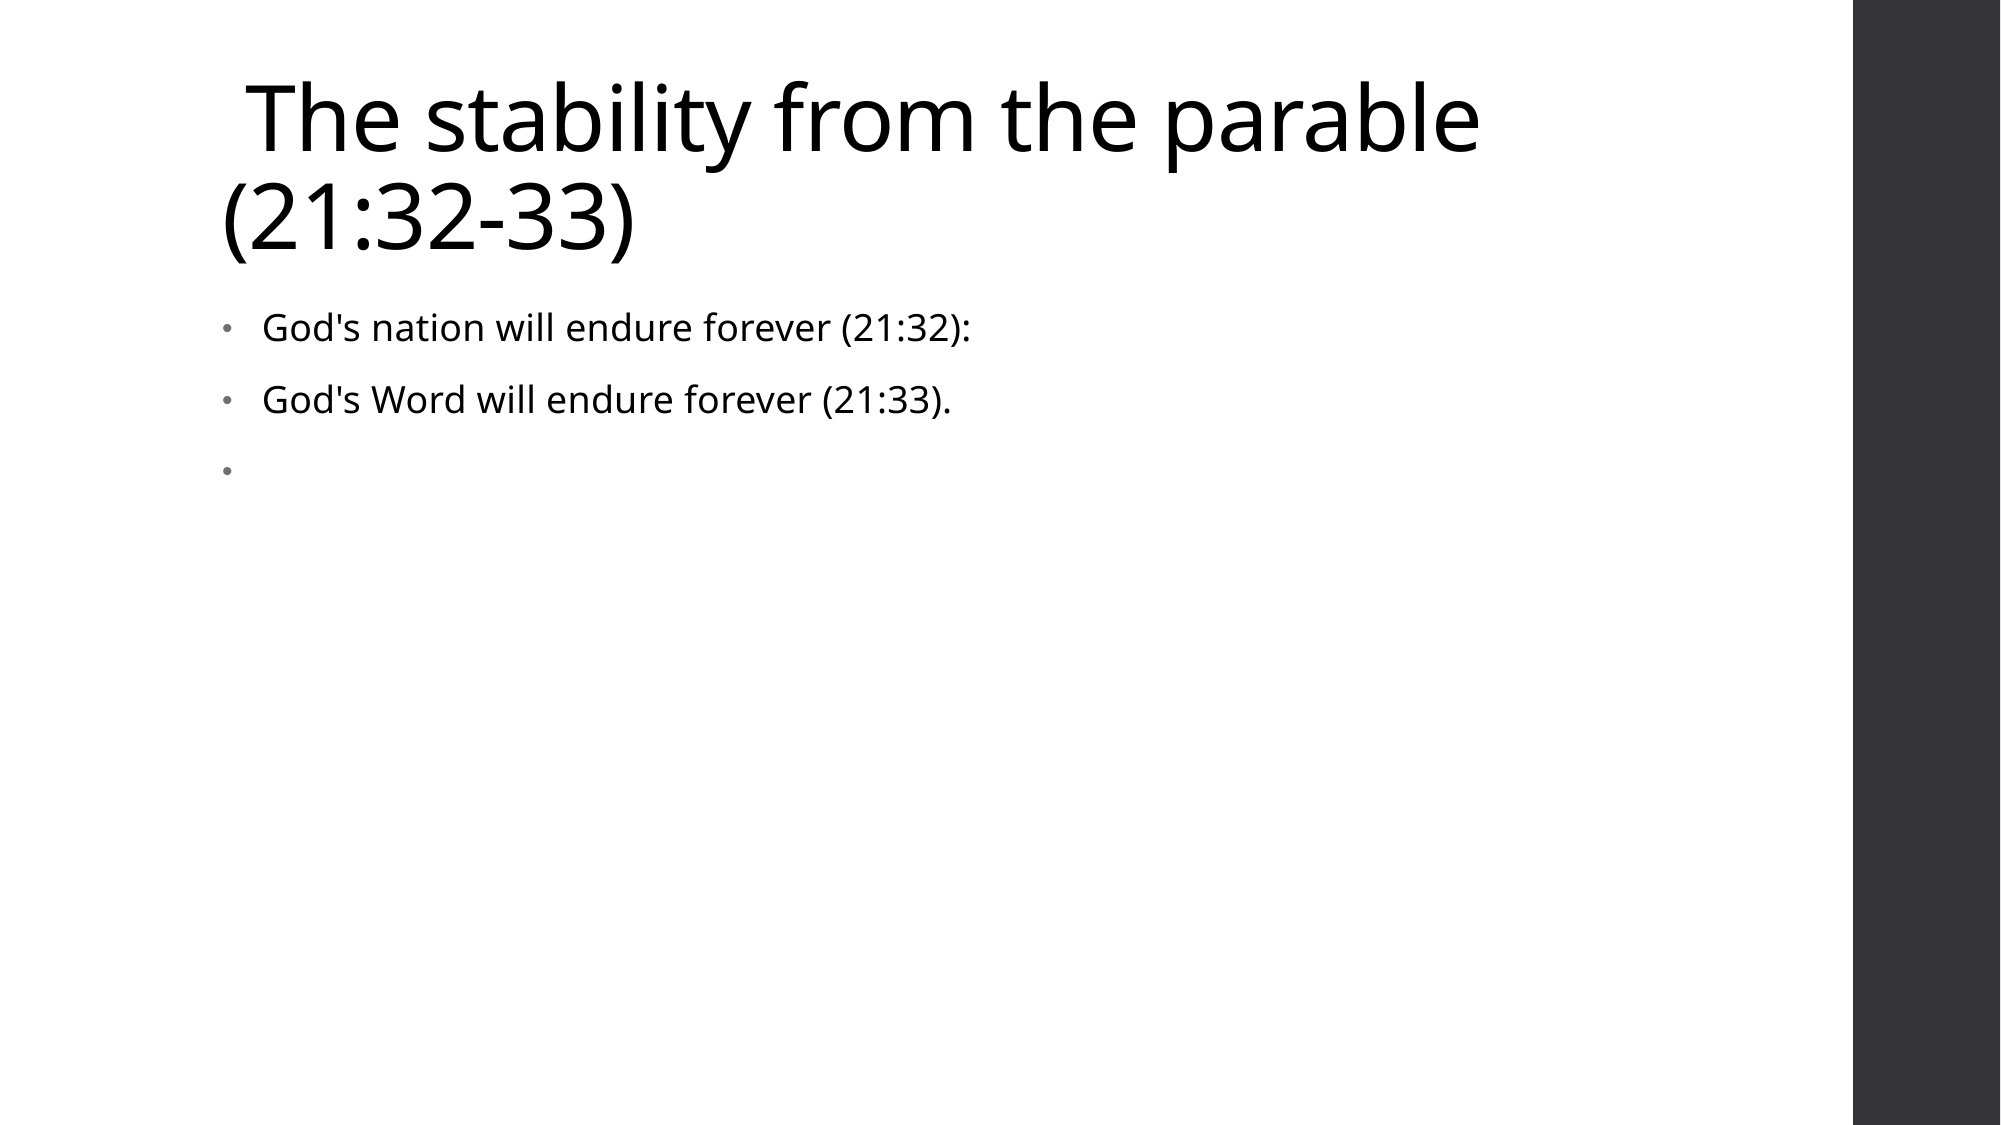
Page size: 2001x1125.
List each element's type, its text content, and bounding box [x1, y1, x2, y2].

title The stability from the parable (21:32-33) [206, 60, 1797, 278]
list God's nation will endure forever (21:32): God's Word will endure forever (21:33). [206, 299, 1617, 1014]
